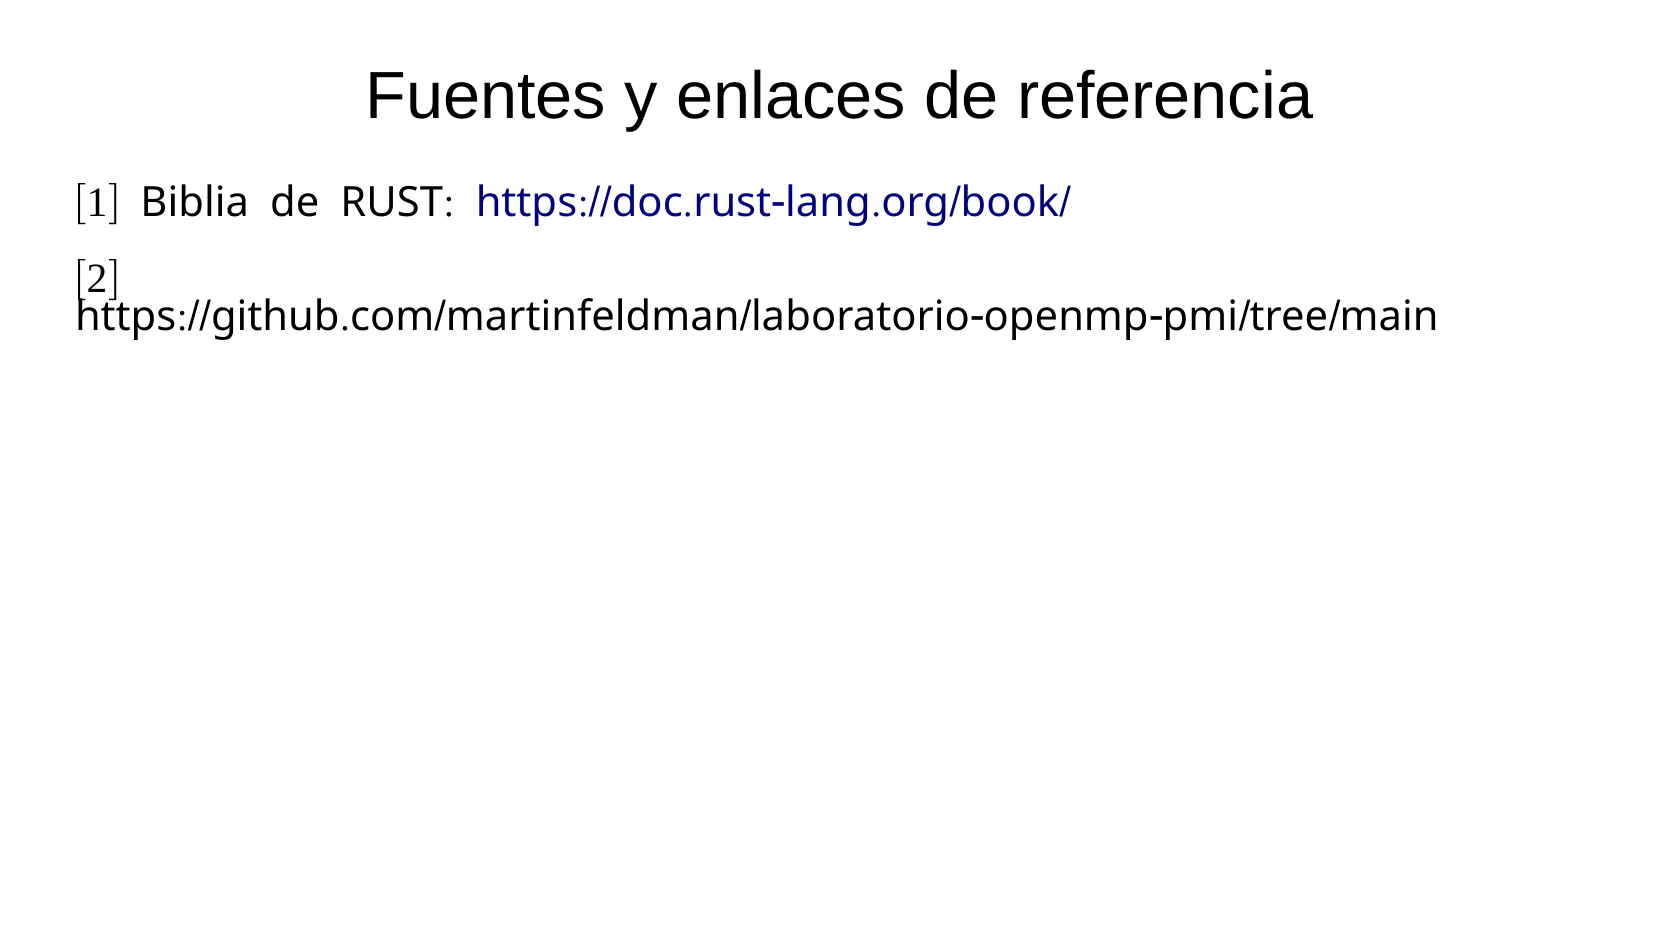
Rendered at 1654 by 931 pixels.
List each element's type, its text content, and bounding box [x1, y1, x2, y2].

title Fuentes y enlaces de referencia [135, 54, 1546, 136]
subtitle [1] Biblia de RUST: https://doc.rust-lang.org/book/ [2] https://github.com/martinfeldman/laboratorio-openmp-pmi/tree/main [75, 150, 1486, 492]
